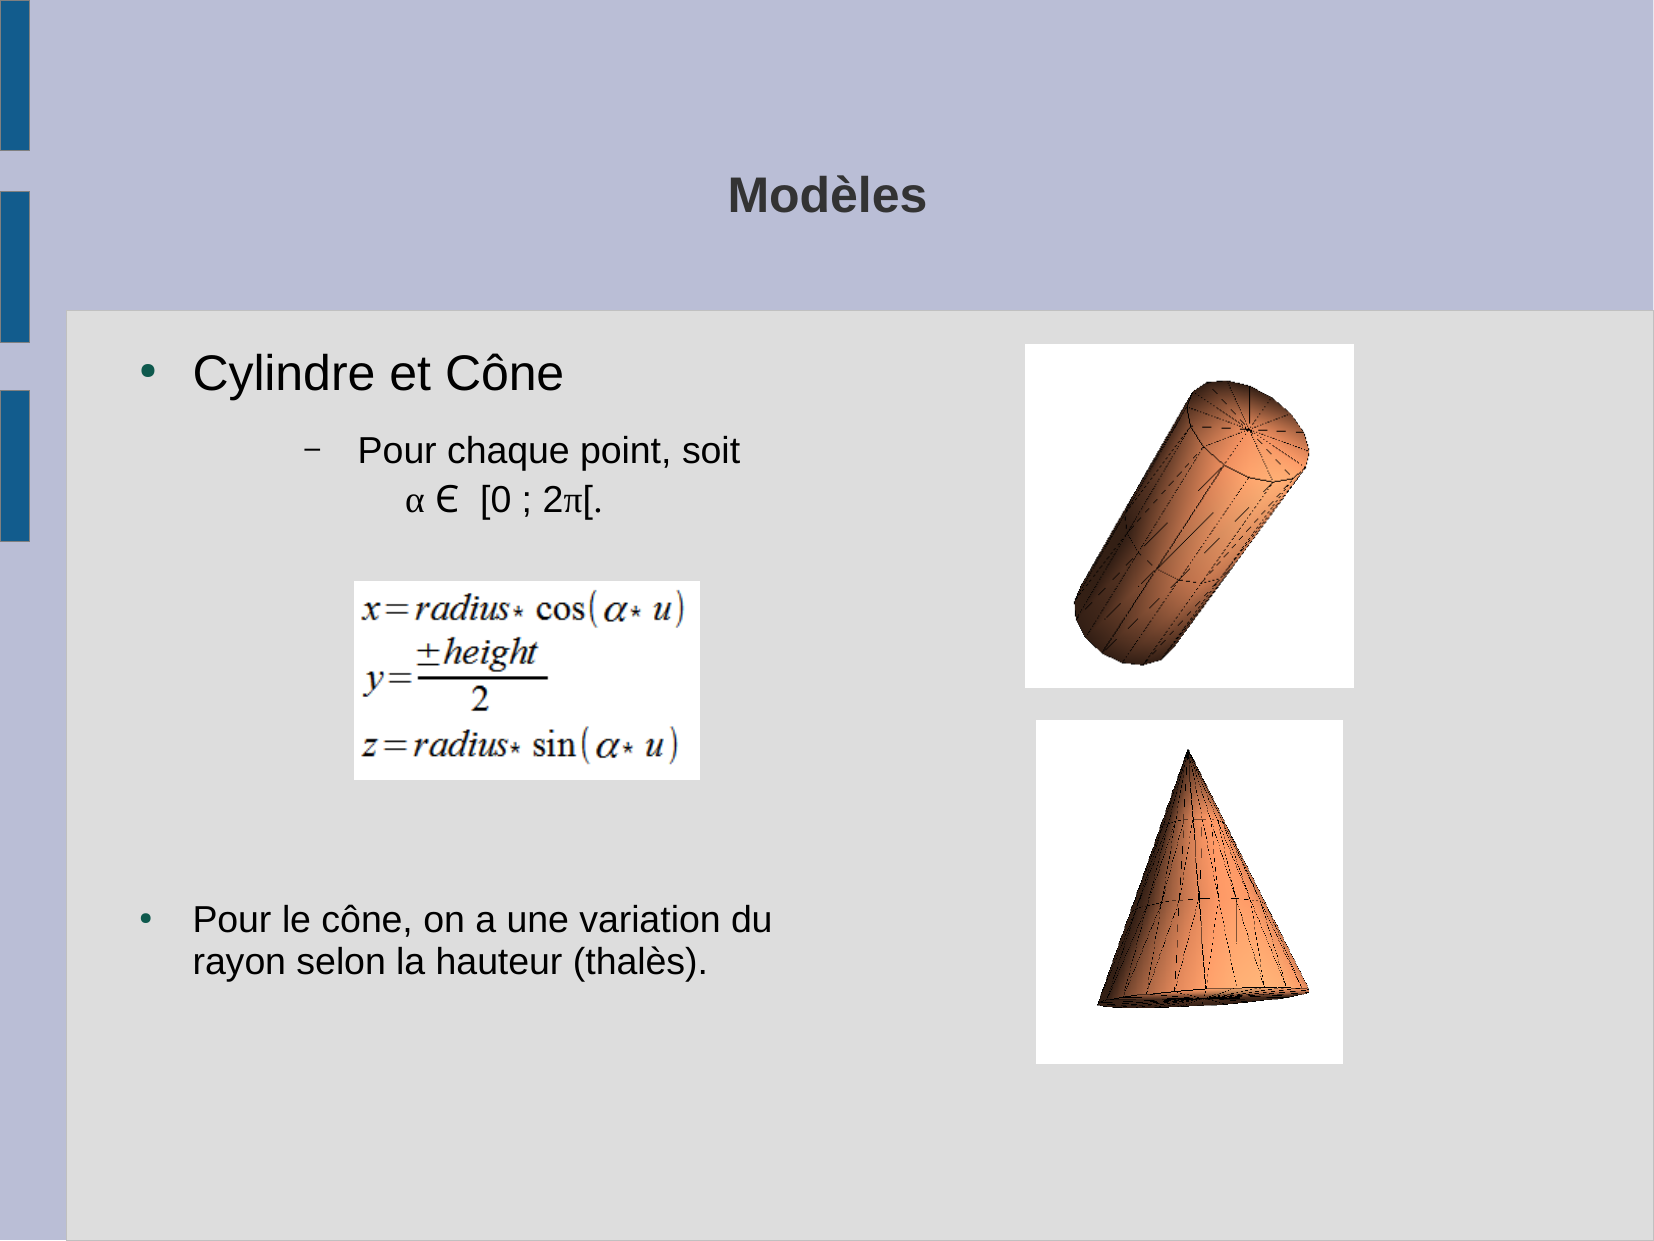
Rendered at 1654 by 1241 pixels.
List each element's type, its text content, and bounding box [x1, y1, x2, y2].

picture [1025, 344, 1354, 688]
title Modèles [121, 91, 1534, 299]
picture [1036, 720, 1343, 1064]
picture [354, 581, 700, 780]
list Cylindre et Cône Pour chaque point, soit α Є [0 ; 2π[. Pour le cône, on a une variation du rayon selon la hauteur (thalès). [121, 344, 811, 1159]
